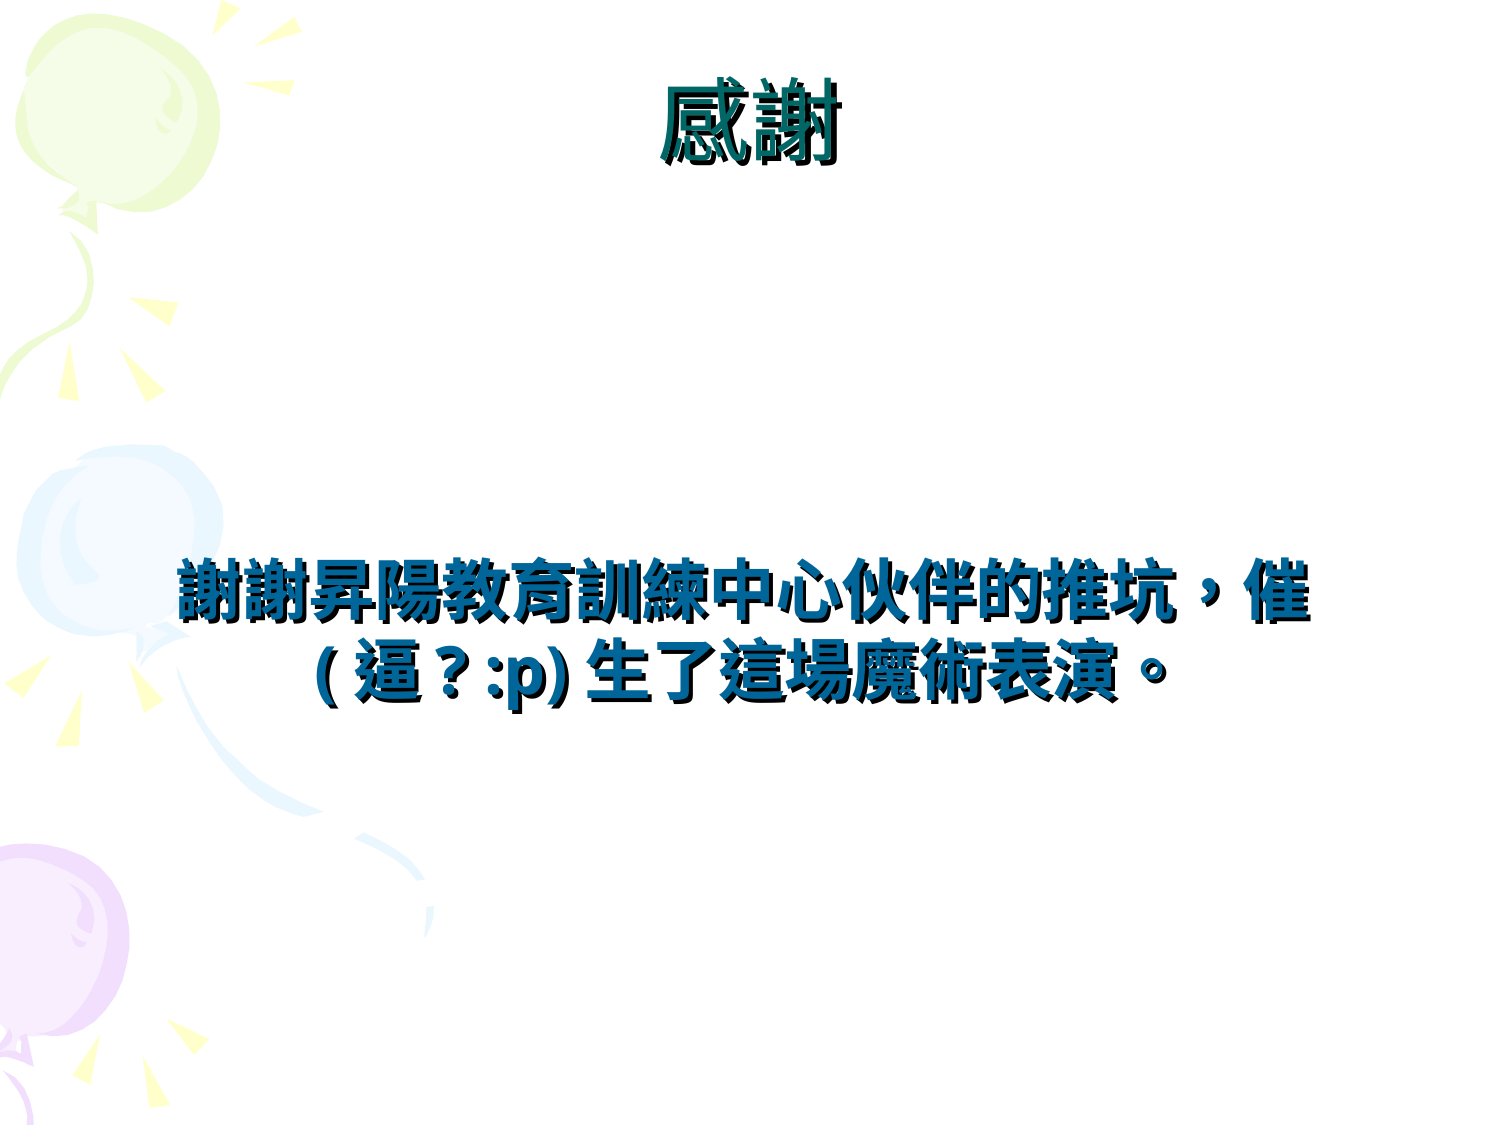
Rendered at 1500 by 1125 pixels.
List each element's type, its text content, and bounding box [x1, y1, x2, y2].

title 感謝 [72, 16, 1426, 233]
subtitle 謝謝昇陽教育訓練中心伙伴的推坑，催(逼? :p)生了這場魔術表演。 [75, 269, 1426, 987]
